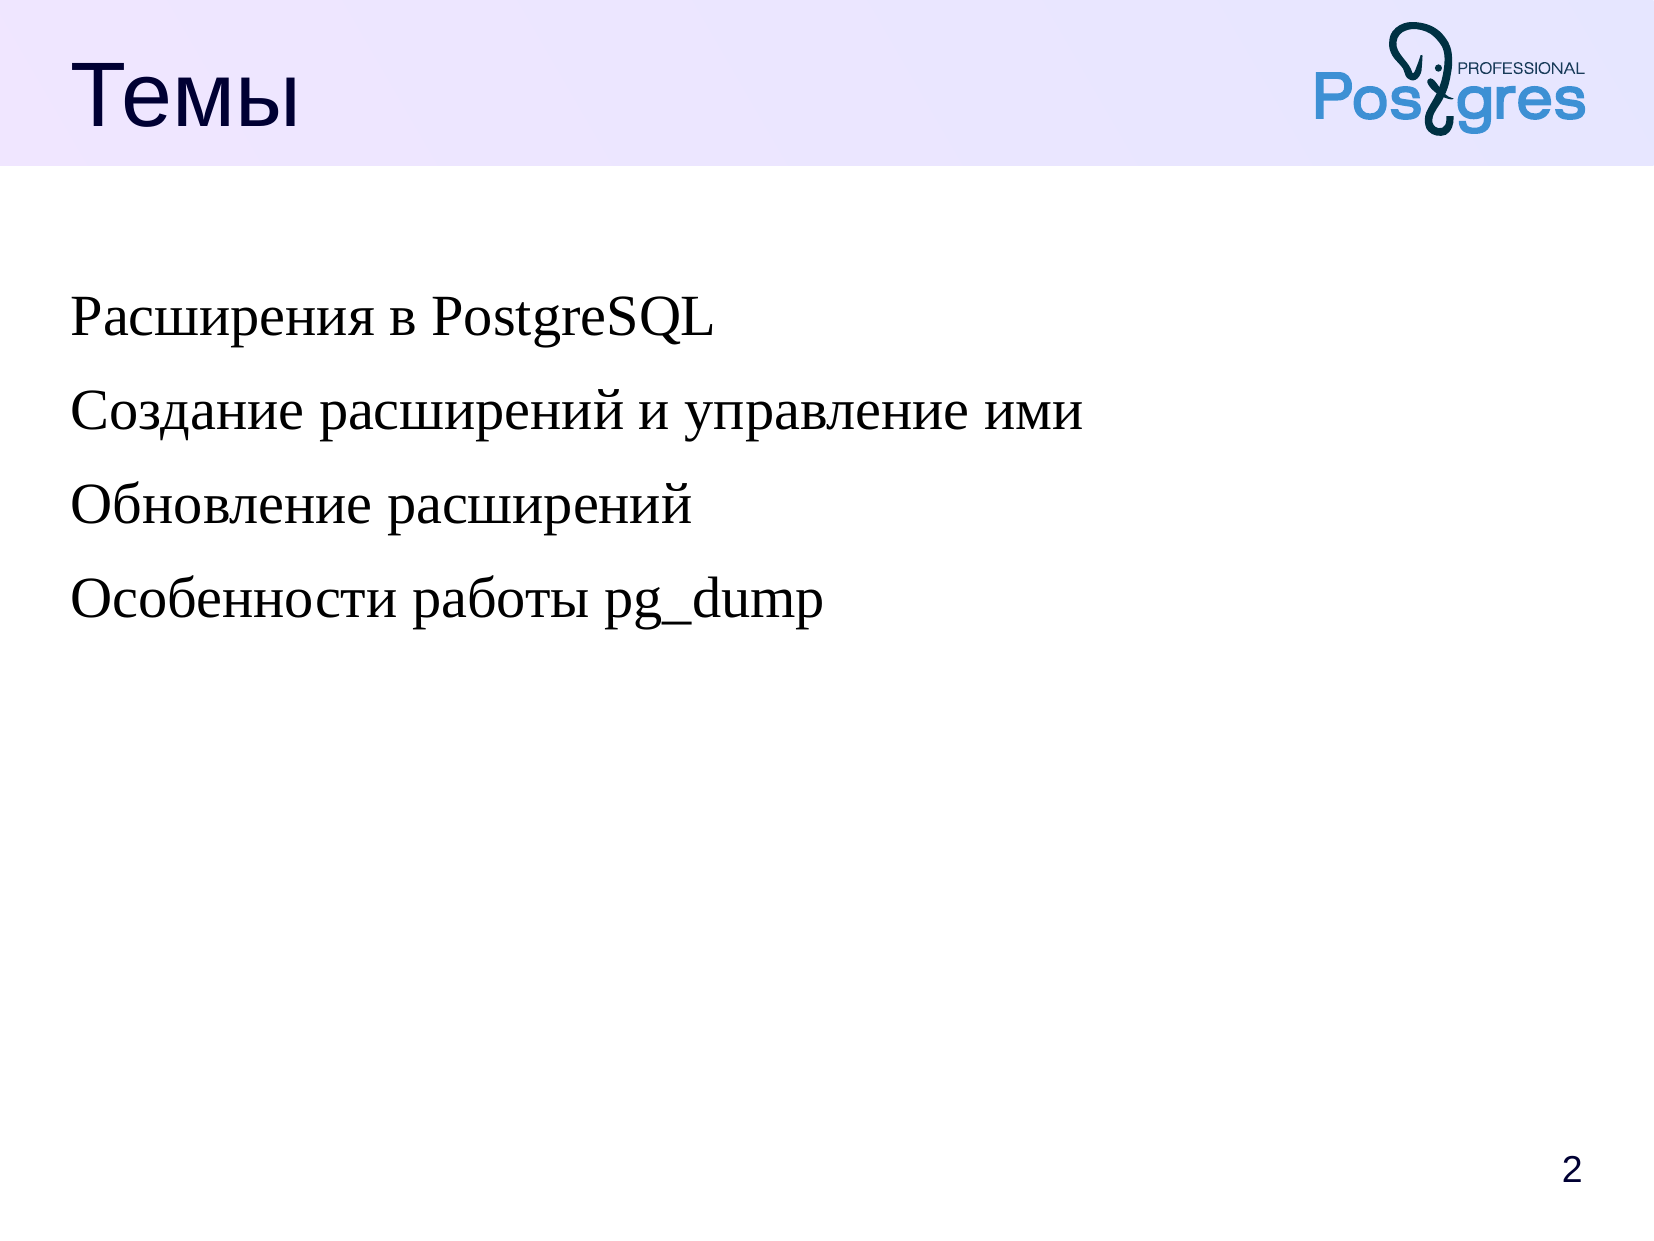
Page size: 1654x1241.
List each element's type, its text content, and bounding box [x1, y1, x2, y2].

list Расширения в PostgreSQL Создание расширений и управление ими Обновление расширений Особенности работы pg_dump [70, 283, 1583, 1141]
title Темы [70, 43, 1241, 147]
